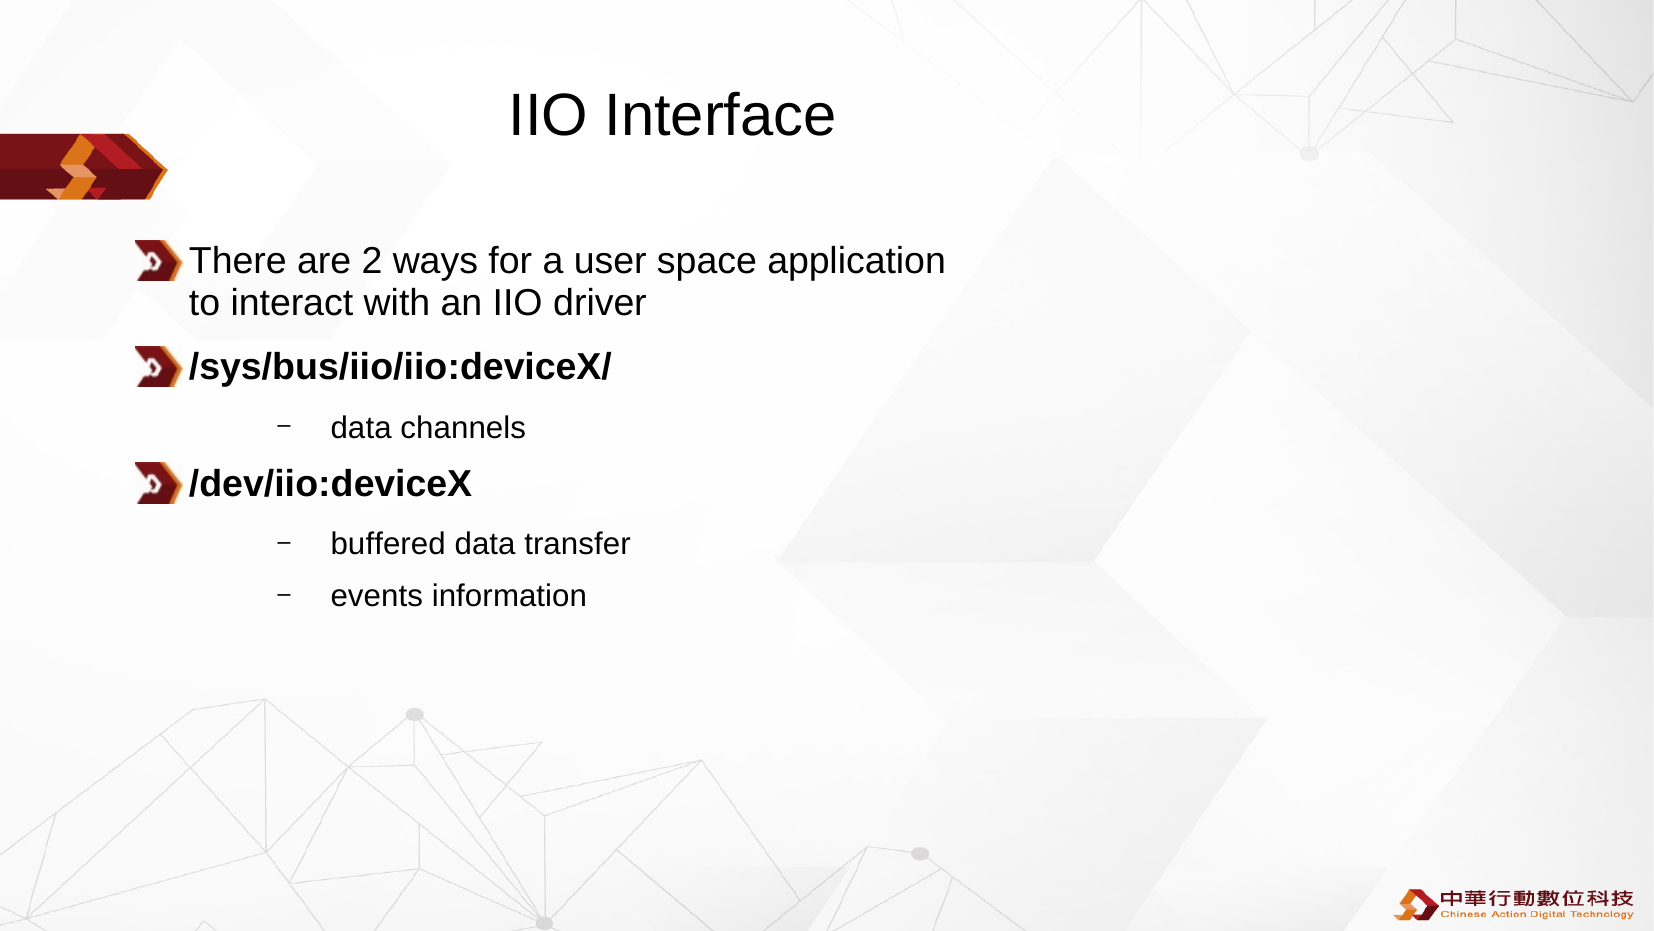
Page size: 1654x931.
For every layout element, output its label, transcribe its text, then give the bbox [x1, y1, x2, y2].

list There are 2 ways for a user space application to interact with an IIO driver /sys/bus/iio/iio:deviceX/ data channels /dev/iio:deviceX buffered data transfer events information [118, 239, 1571, 780]
picture [0, 0, 1654, 931]
title IIO Interface [82, 70, 1264, 160]
